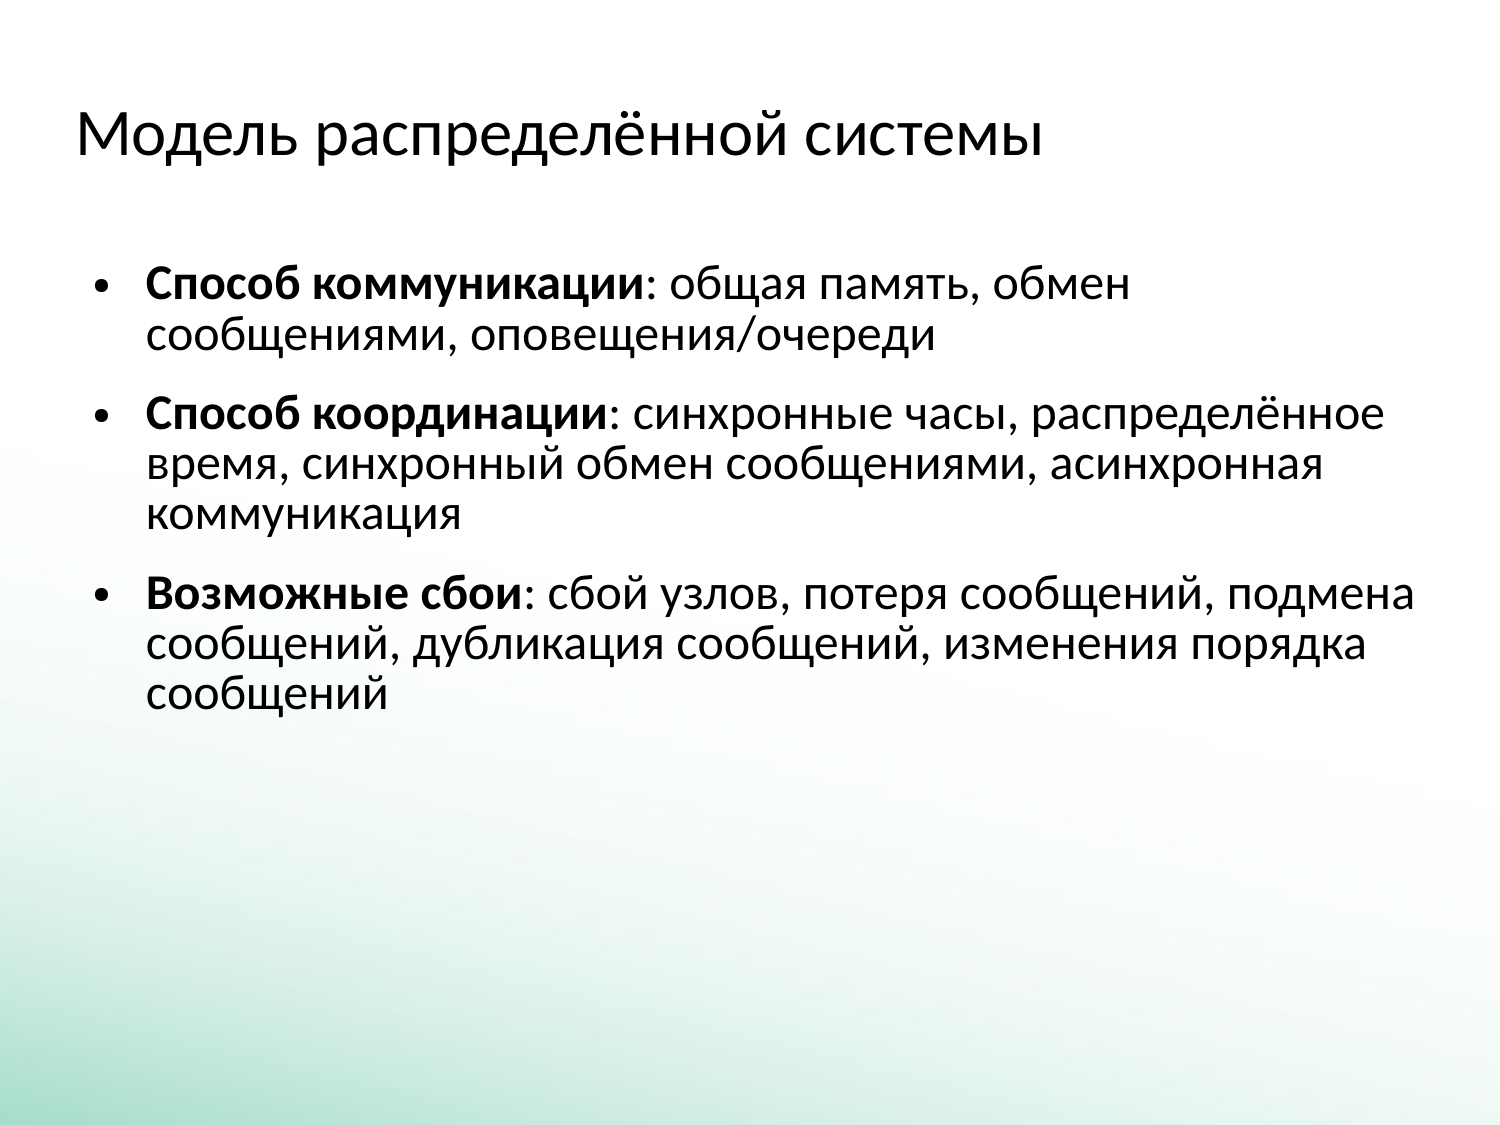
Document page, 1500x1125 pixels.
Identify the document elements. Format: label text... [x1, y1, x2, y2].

title Модель распределённой системы [75, 45, 1425, 233]
picture [0, 0, 1500, 1125]
list Cпособ коммуникации: общая память, обмен сообщениями, оповещения/очереди Способ координации: синхронные часы, распределённое время, синхронный обмен сообщениями, асинхронная коммуникация Возможные сбои: сбой узлов, потеря сообщений, подмена сообщений, дубликация сообщений, изменения порядка сообщений [75, 262, 1425, 1005]
